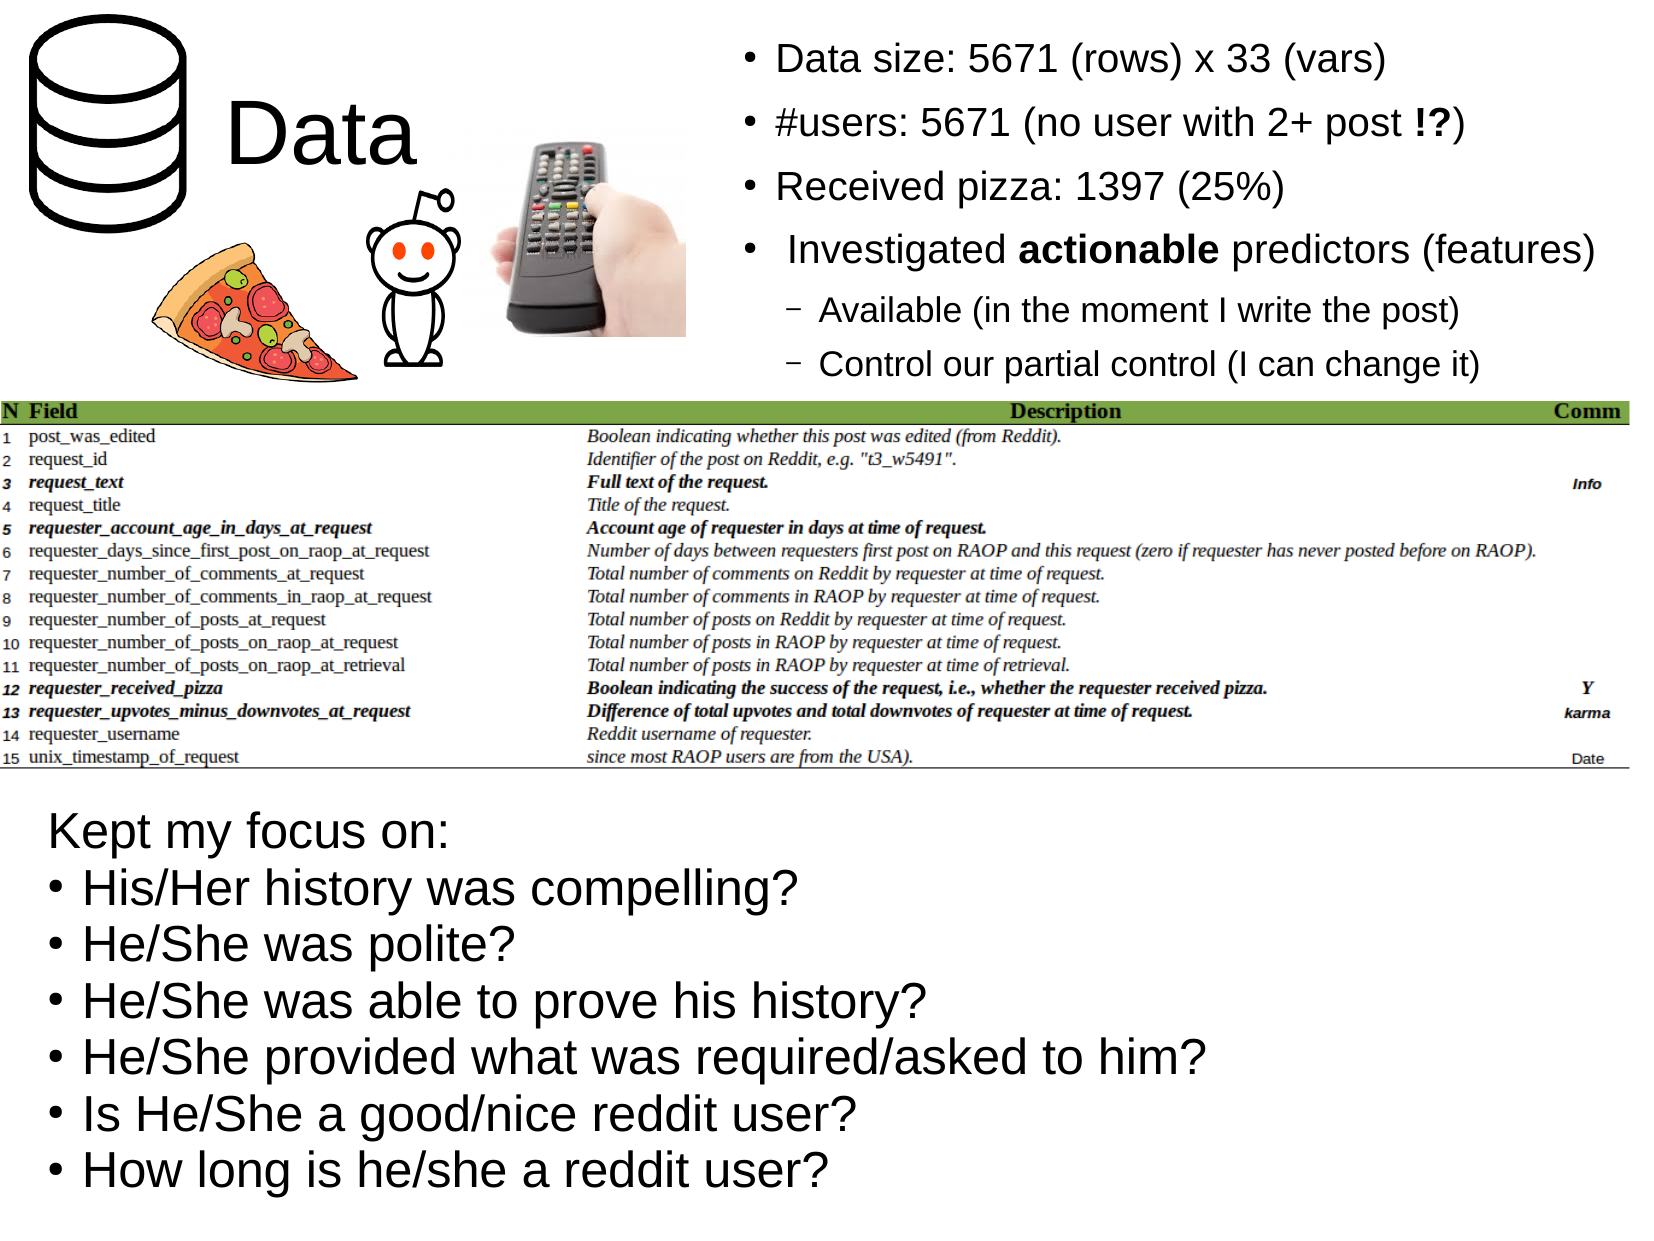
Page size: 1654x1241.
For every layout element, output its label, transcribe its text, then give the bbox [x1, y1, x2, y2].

text_box Kept my focus on: His/Her history was compelling? He/She was polite? He/She was able to prove his history? He/She provided what was required/asked to him? Is He/She a good/nice reddit user? How long is he/she a reddit user? [47, 803, 1512, 1217]
title Data [224, 29, 1394, 237]
list Data size: 5671 (rows) x 33 (vars) #users: 5671 (no user with 2+ post !?) Received pizza: 1397 (25%) Investigated actionable predictors (features) Available (in the moment I write the post) Control our partial control (I can change it) [732, 35, 1654, 390]
picture [0, 401, 1632, 780]
picture [14, 14, 686, 390]
